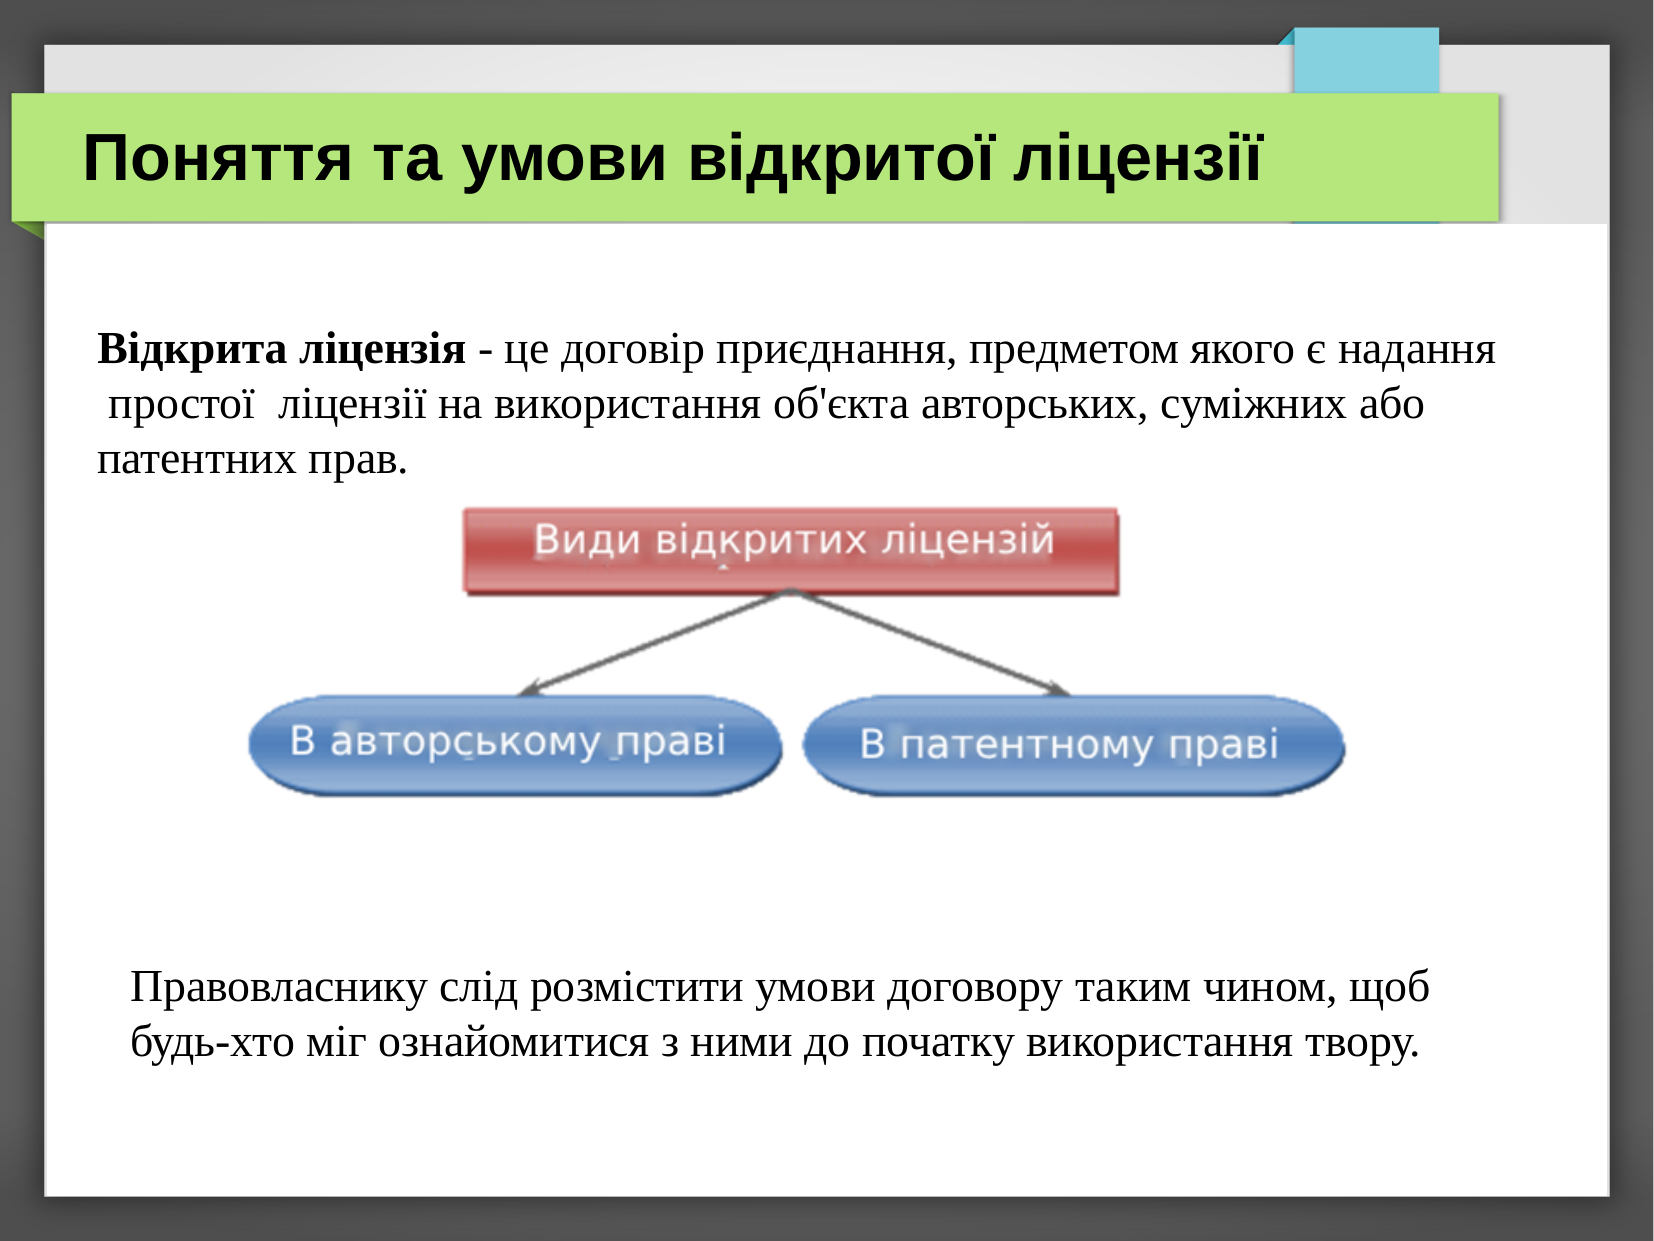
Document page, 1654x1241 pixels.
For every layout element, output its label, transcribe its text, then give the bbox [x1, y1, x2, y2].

text_box [47, 224, 1607, 1196]
text_box Поняття та умови відкритої ліцензії [82, 113, 1311, 194]
picture [0, 0, 1654, 1241]
text_box Правовласнику слід розмістити умови договору таким чином, щоб будь-хто міг ознайомитися з ними до початку використання твору. [115, 948, 1488, 1073]
text_box Відкрита ліцензія - це договір приєднання, предметом якого є надання простої ліцензії на використання об'єкта авторських, суміжних або патентних прав. [82, 310, 1517, 491]
